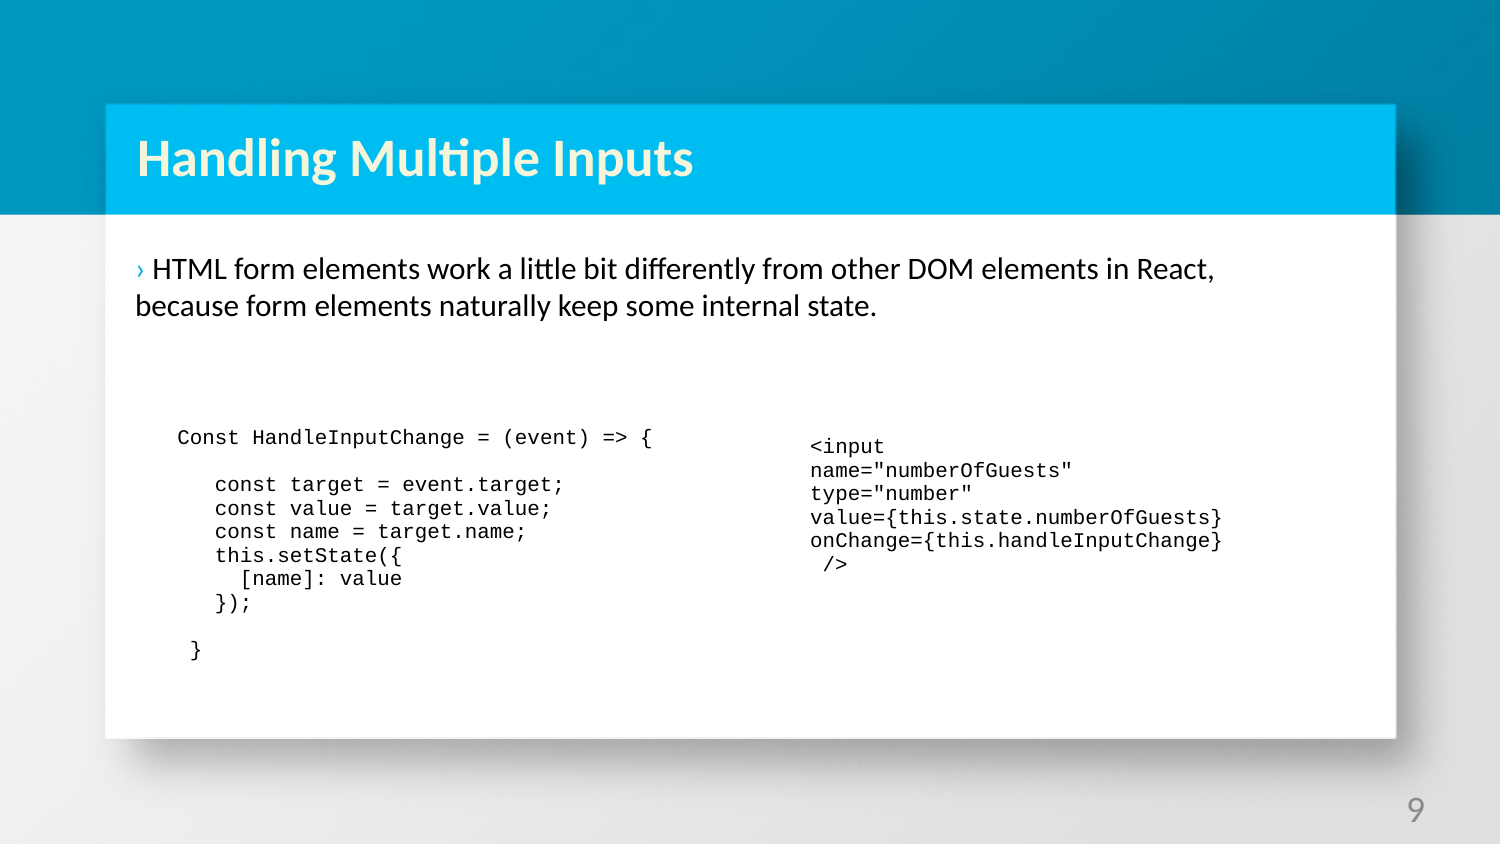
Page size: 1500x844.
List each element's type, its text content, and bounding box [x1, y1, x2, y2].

picture [0, 215, 1500, 844]
text_box <input name="numberOfGuests" type="number" value={this.state.numberOfGuests} onChange={this.handleInputChange} /> [645, 429, 1276, 586]
title Handling Multiple Inputs [135, 120, 931, 382]
text_box Const HandleInputChange = (event) => { const target = event.target; const value = target.value; const name = target.name; this.setState({ [name]: value }); } [150, 420, 1143, 670]
text_box › HTML form elements work a little bit differently from other DOM elements in React, because form elements naturally keep some internal state. [931, 208, 1231, 361]
